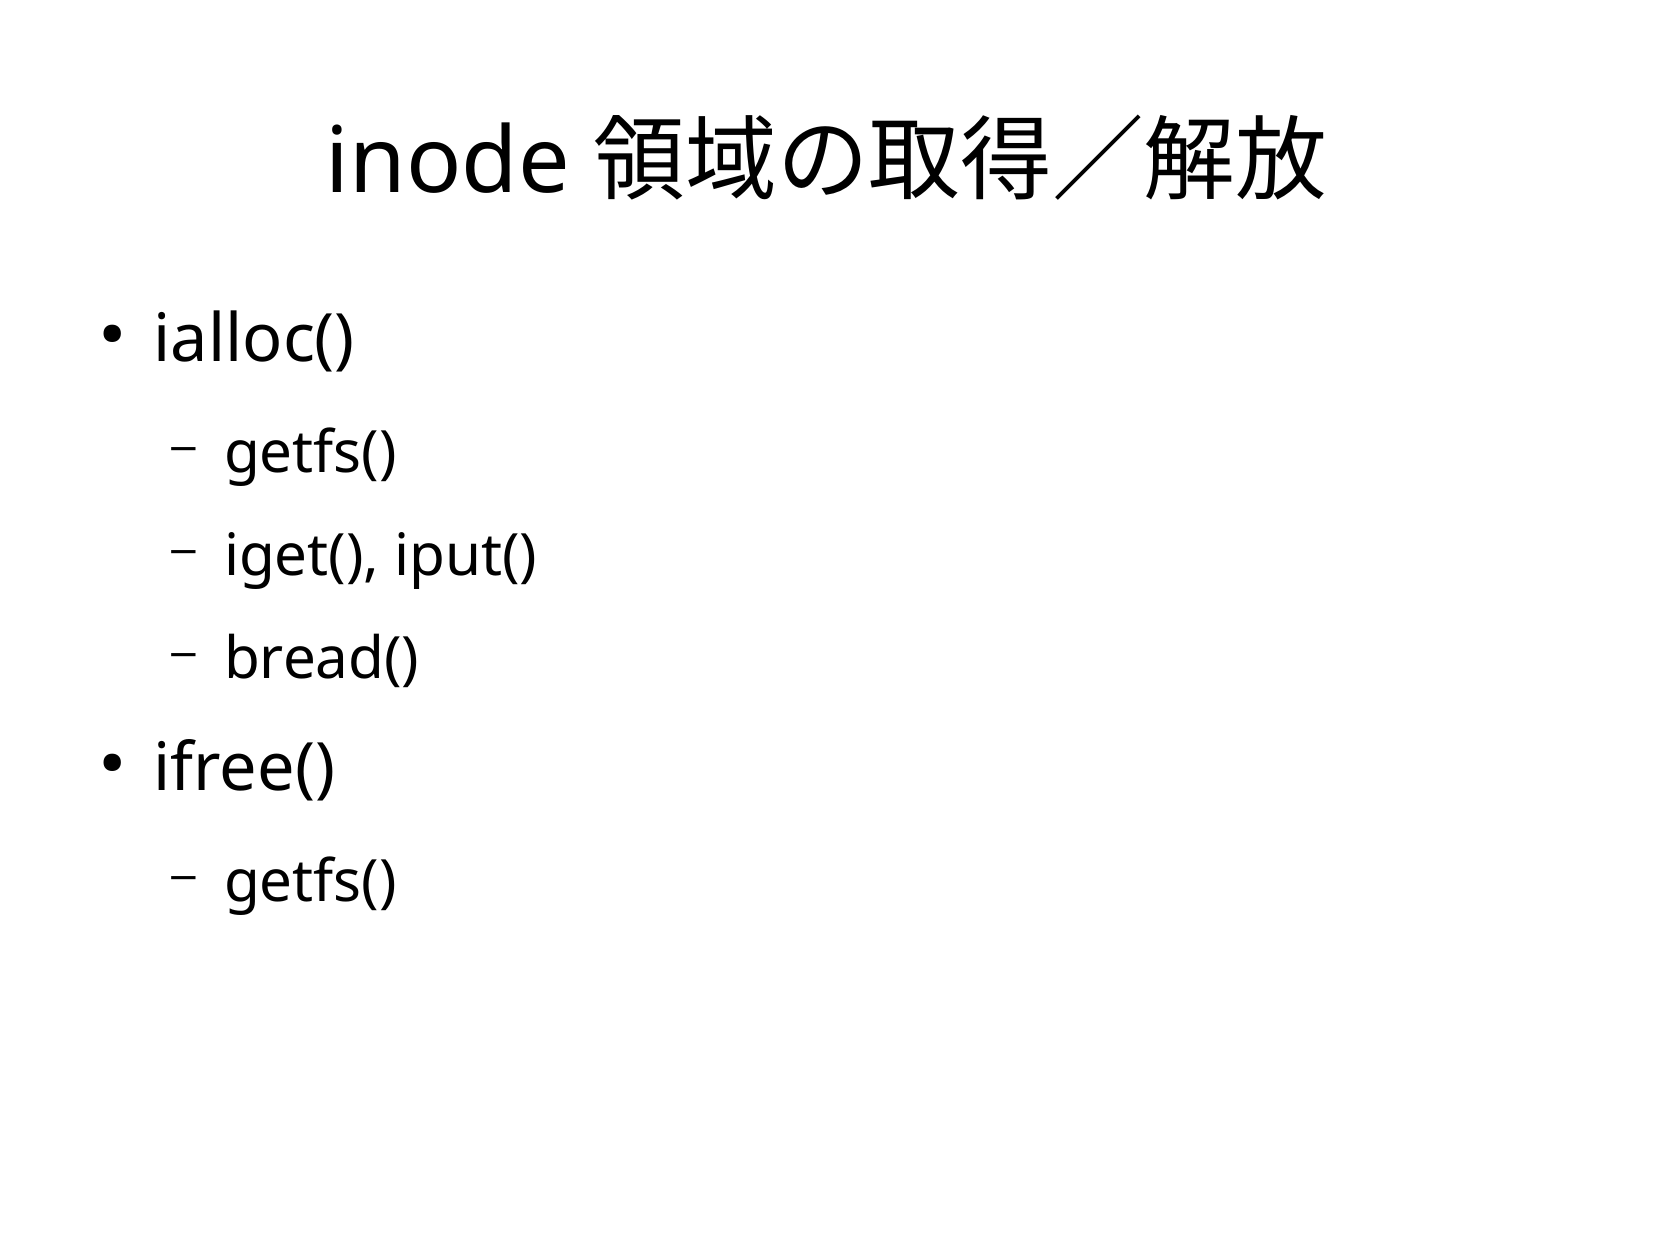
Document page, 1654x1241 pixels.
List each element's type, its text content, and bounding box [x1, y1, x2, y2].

title inode 領域の取得／解放 [82, 49, 1571, 257]
list ialloc() getfs() iget(), iput() bread() ifree() getfs() [82, 290, 1538, 1170]
